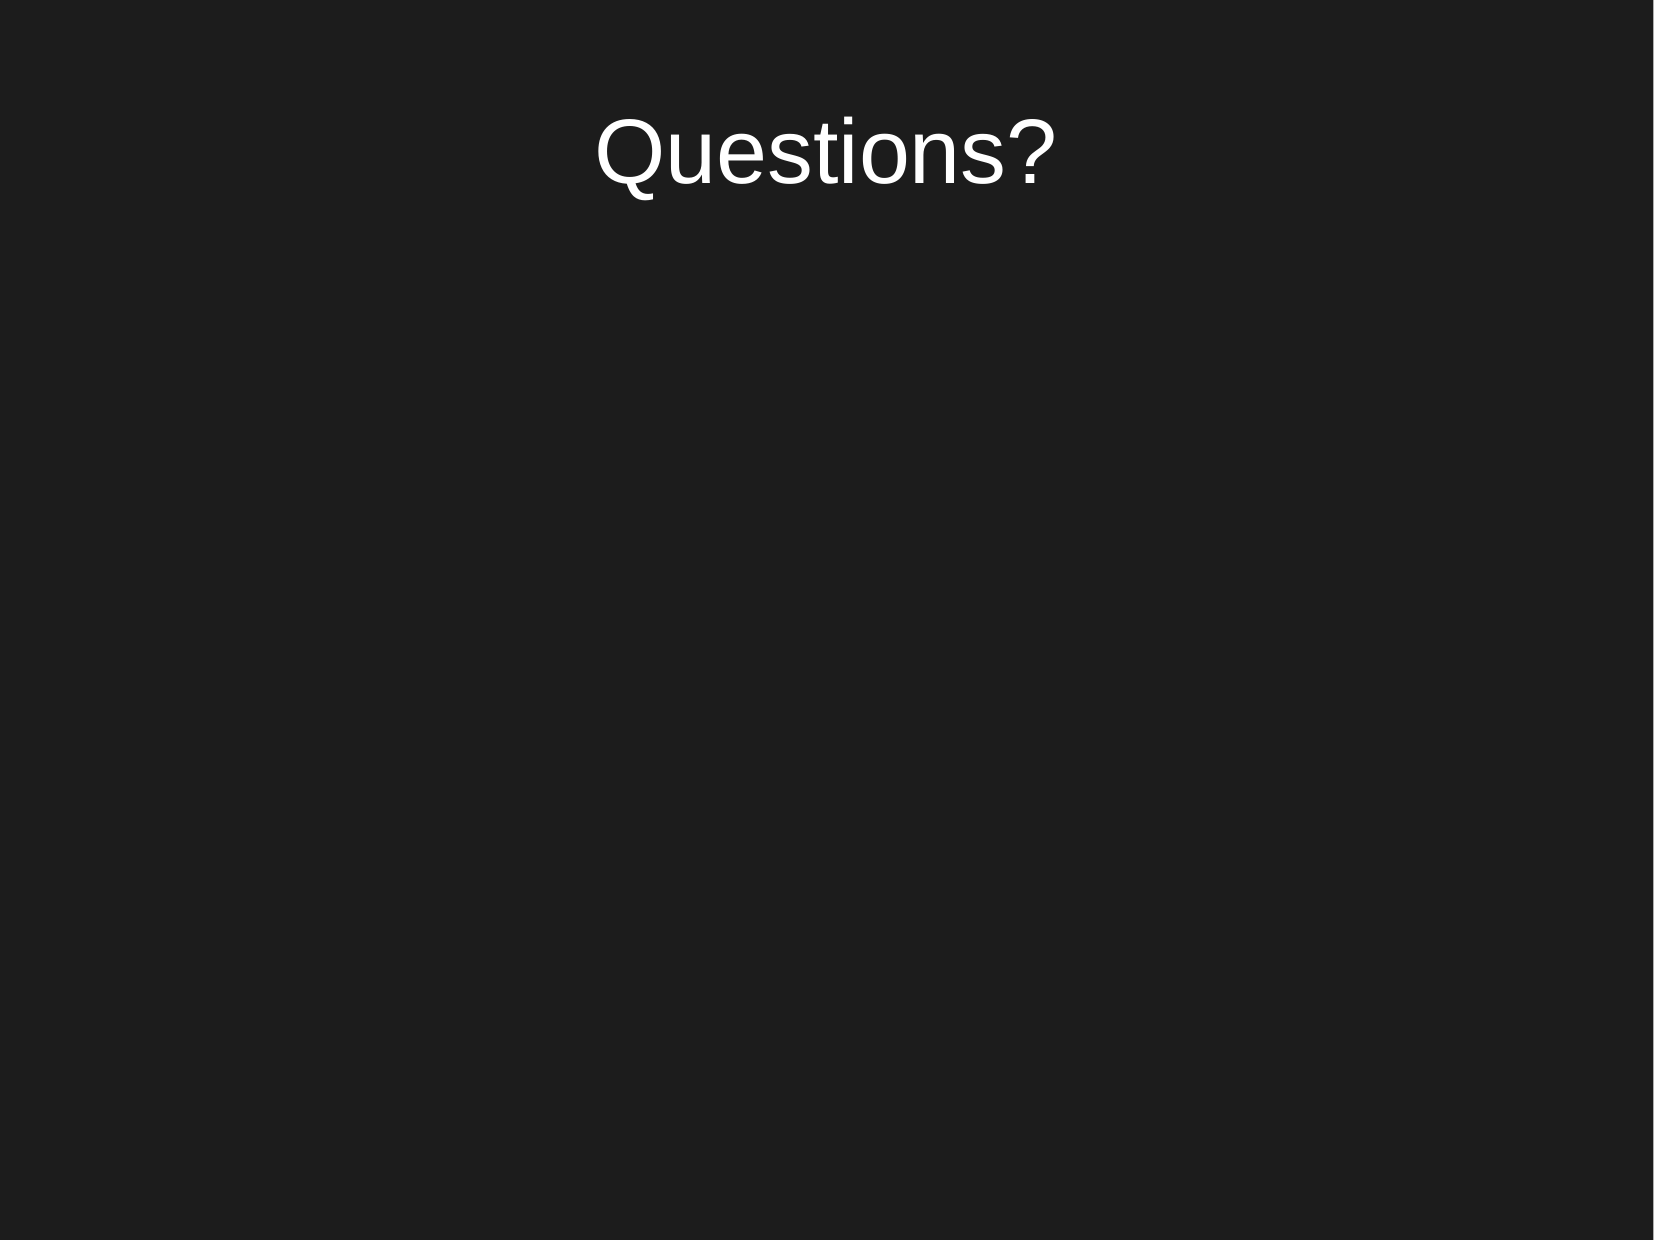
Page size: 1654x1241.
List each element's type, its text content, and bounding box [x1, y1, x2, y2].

title Questions? [82, 49, 1571, 256]
